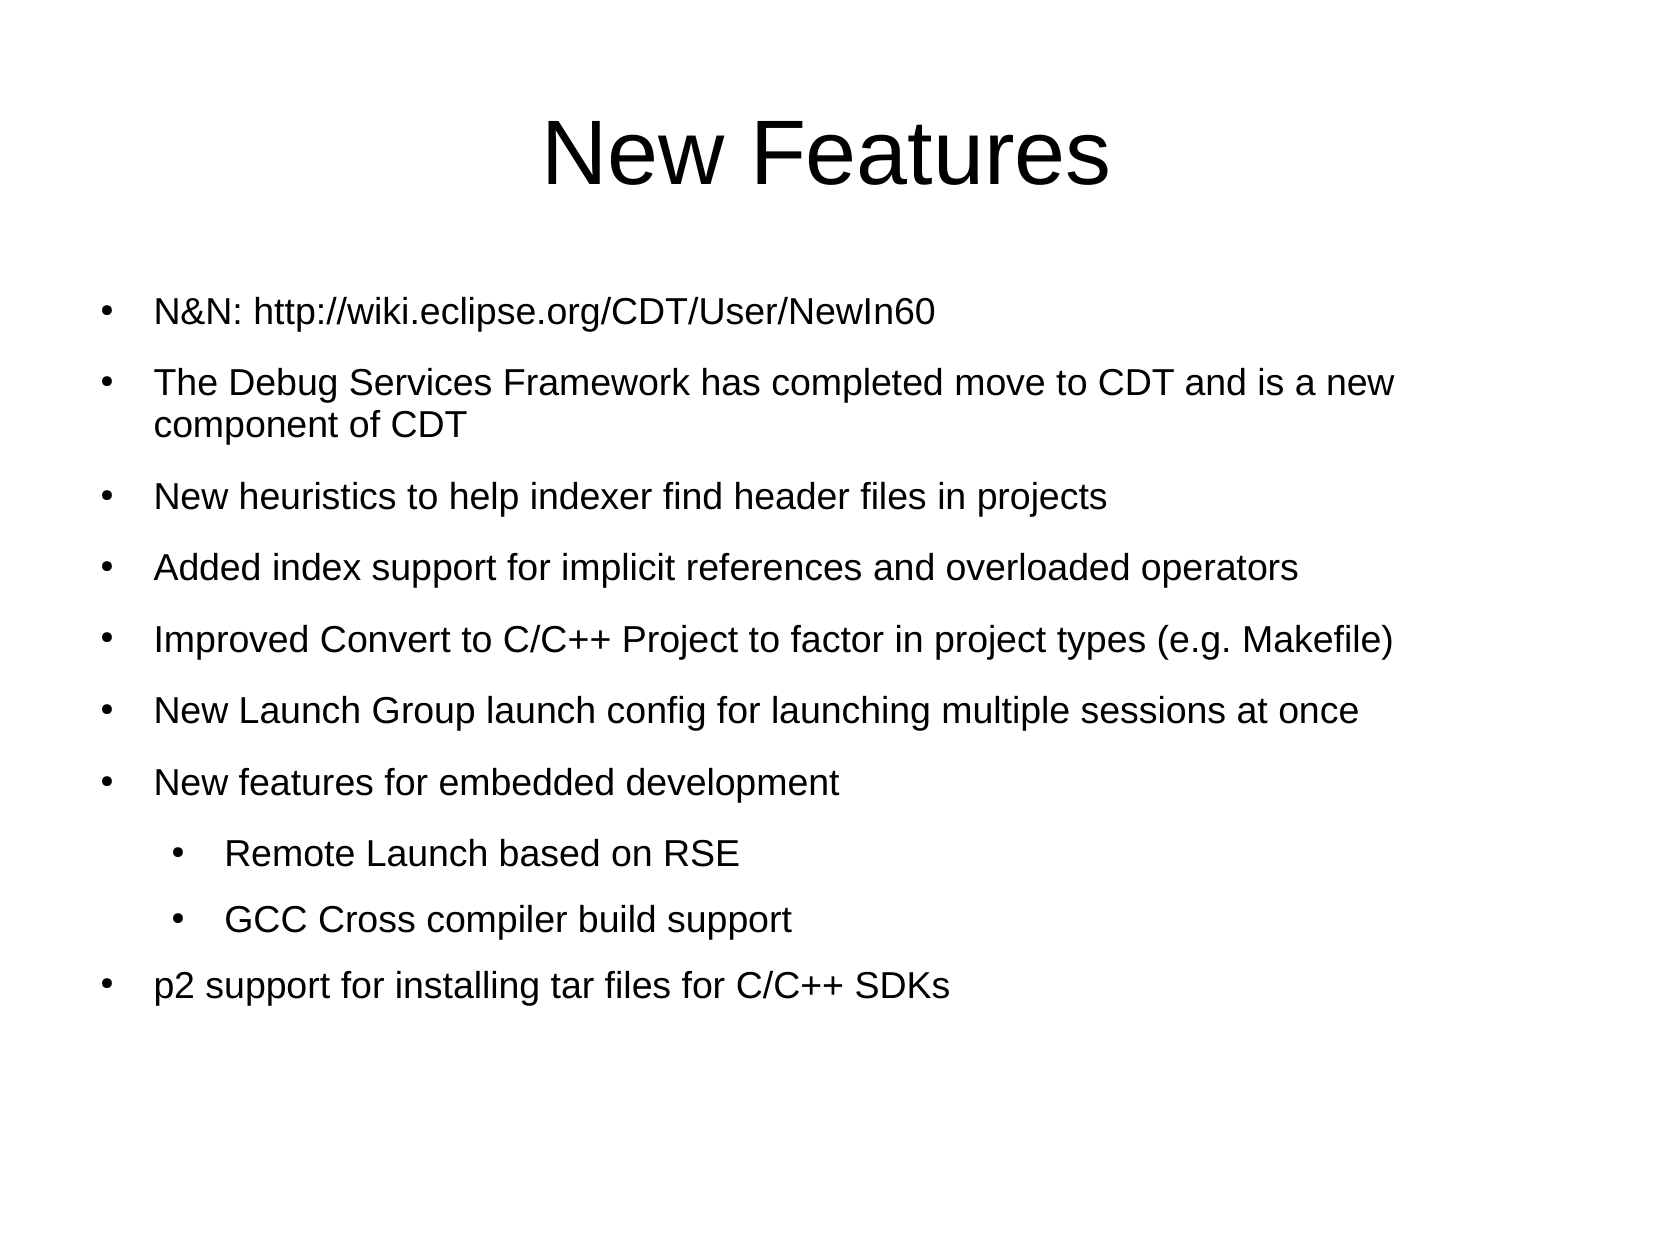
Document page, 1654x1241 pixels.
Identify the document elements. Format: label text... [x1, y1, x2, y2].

list N&N: http://wiki.eclipse.org/CDT/User/NewIn60 The Debug Services Framework has completed move to CDT and is a new component of CDT New heuristics to help indexer find header files in projects Added index support for implicit references and overloaded operators Improved Convert to C/C++ Project to factor in project types (e.g. Makefile) New Launch Group launch config for launching multiple sessions at once New features for embedded development Remote Launch based on RSE GCC Cross compiler build support p2 support for installing tar files for C/C++ SDKs [82, 290, 1571, 1094]
title New Features [82, 49, 1571, 257]
